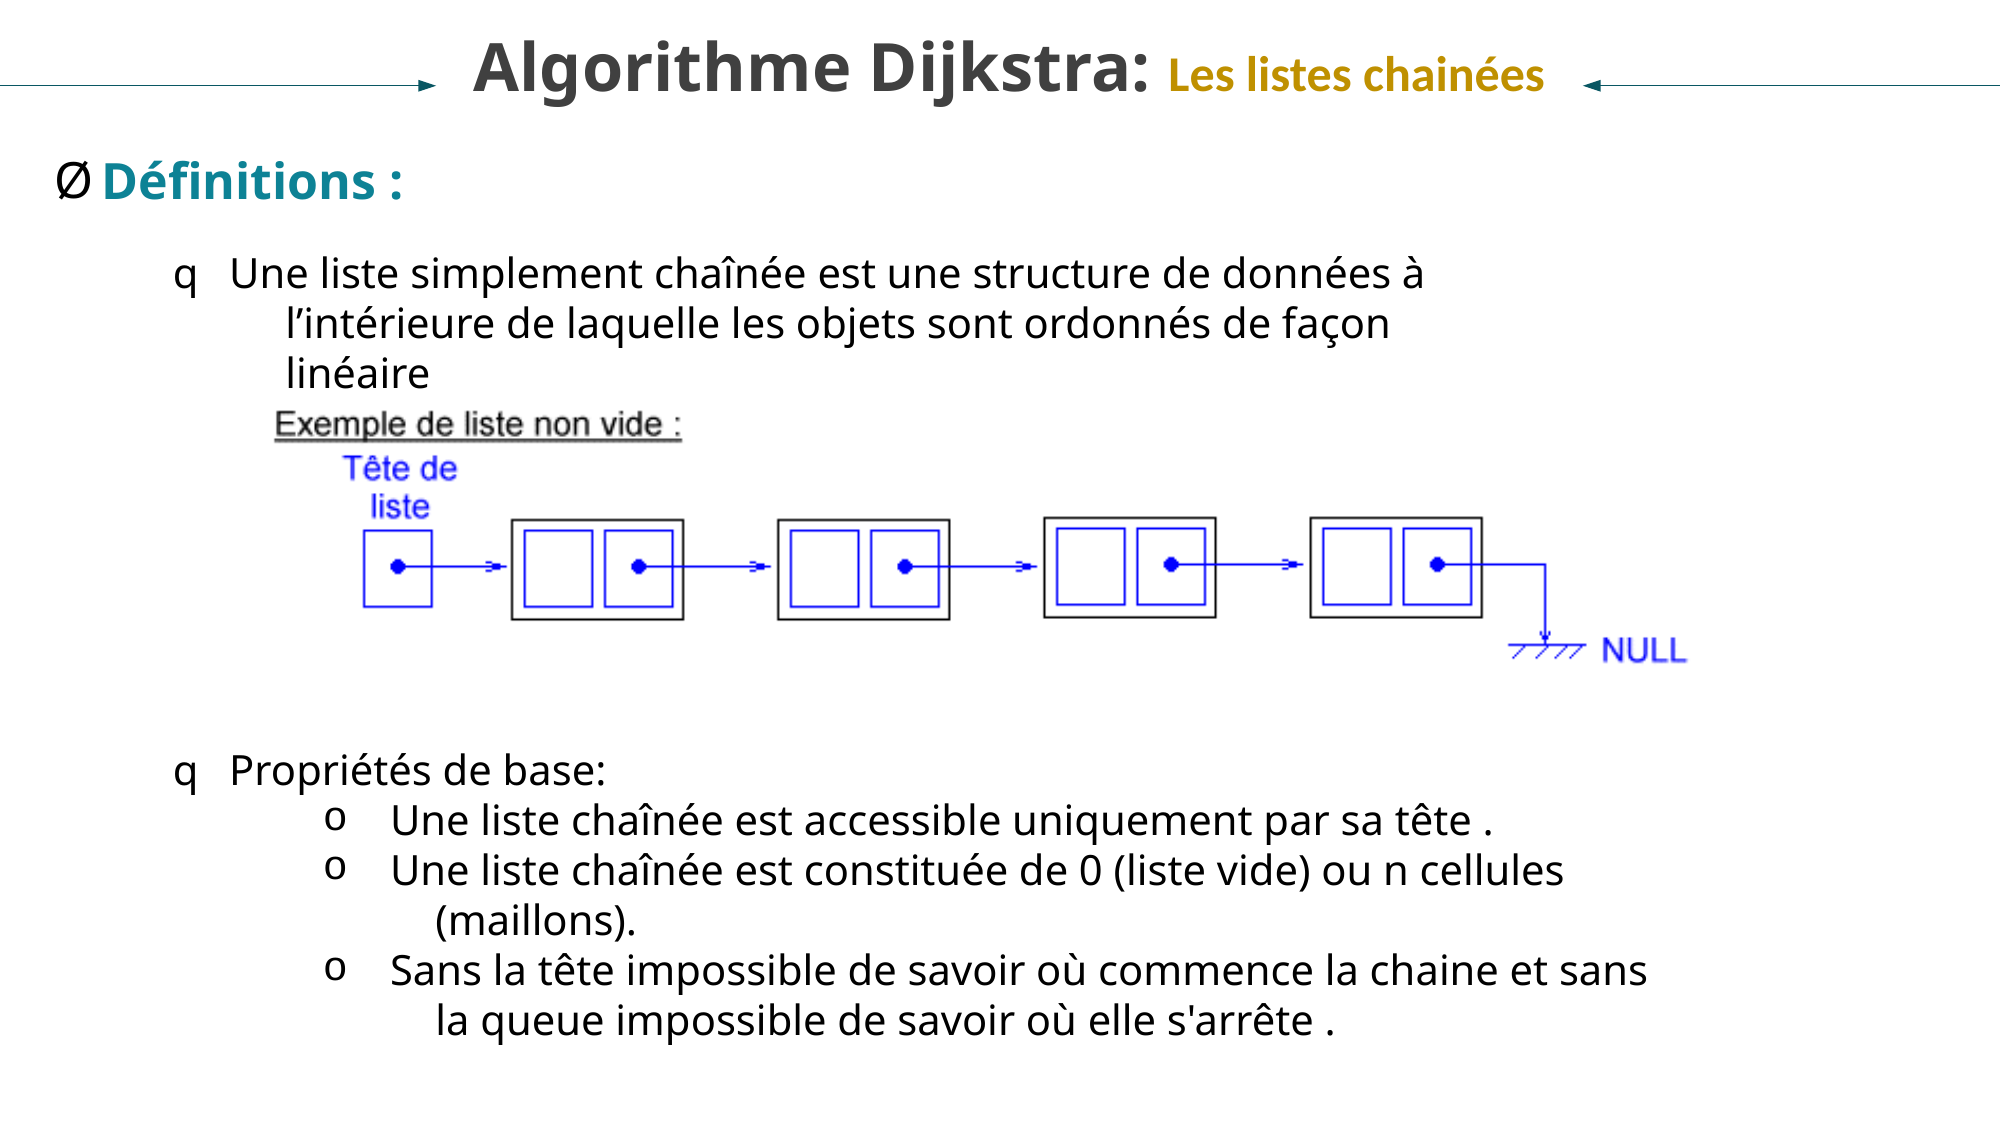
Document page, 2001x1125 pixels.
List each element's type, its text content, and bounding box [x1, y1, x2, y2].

text_box Une liste simplement chaînée est une structure de données à l’intérieure de laquelle les objets sont ordonnés de façon linéaire [157, 239, 1560, 356]
text_box Définitions : [39, 141, 780, 218]
text_box Algorithme Dijkstra: Les listes chainées [268, 33, 1751, 107]
text_box Propriétés de base: Une liste chaînée est accessible uniquement par sa tête . Une liste chaînée est constituée de 0 (liste vide) ou n cellules (maillons). Sans la tête impossible de savoir où commence la chaine et sans la queue impossible de savoir où elle s'arrête . [157, 736, 1676, 1005]
picture [258, 396, 1701, 679]
